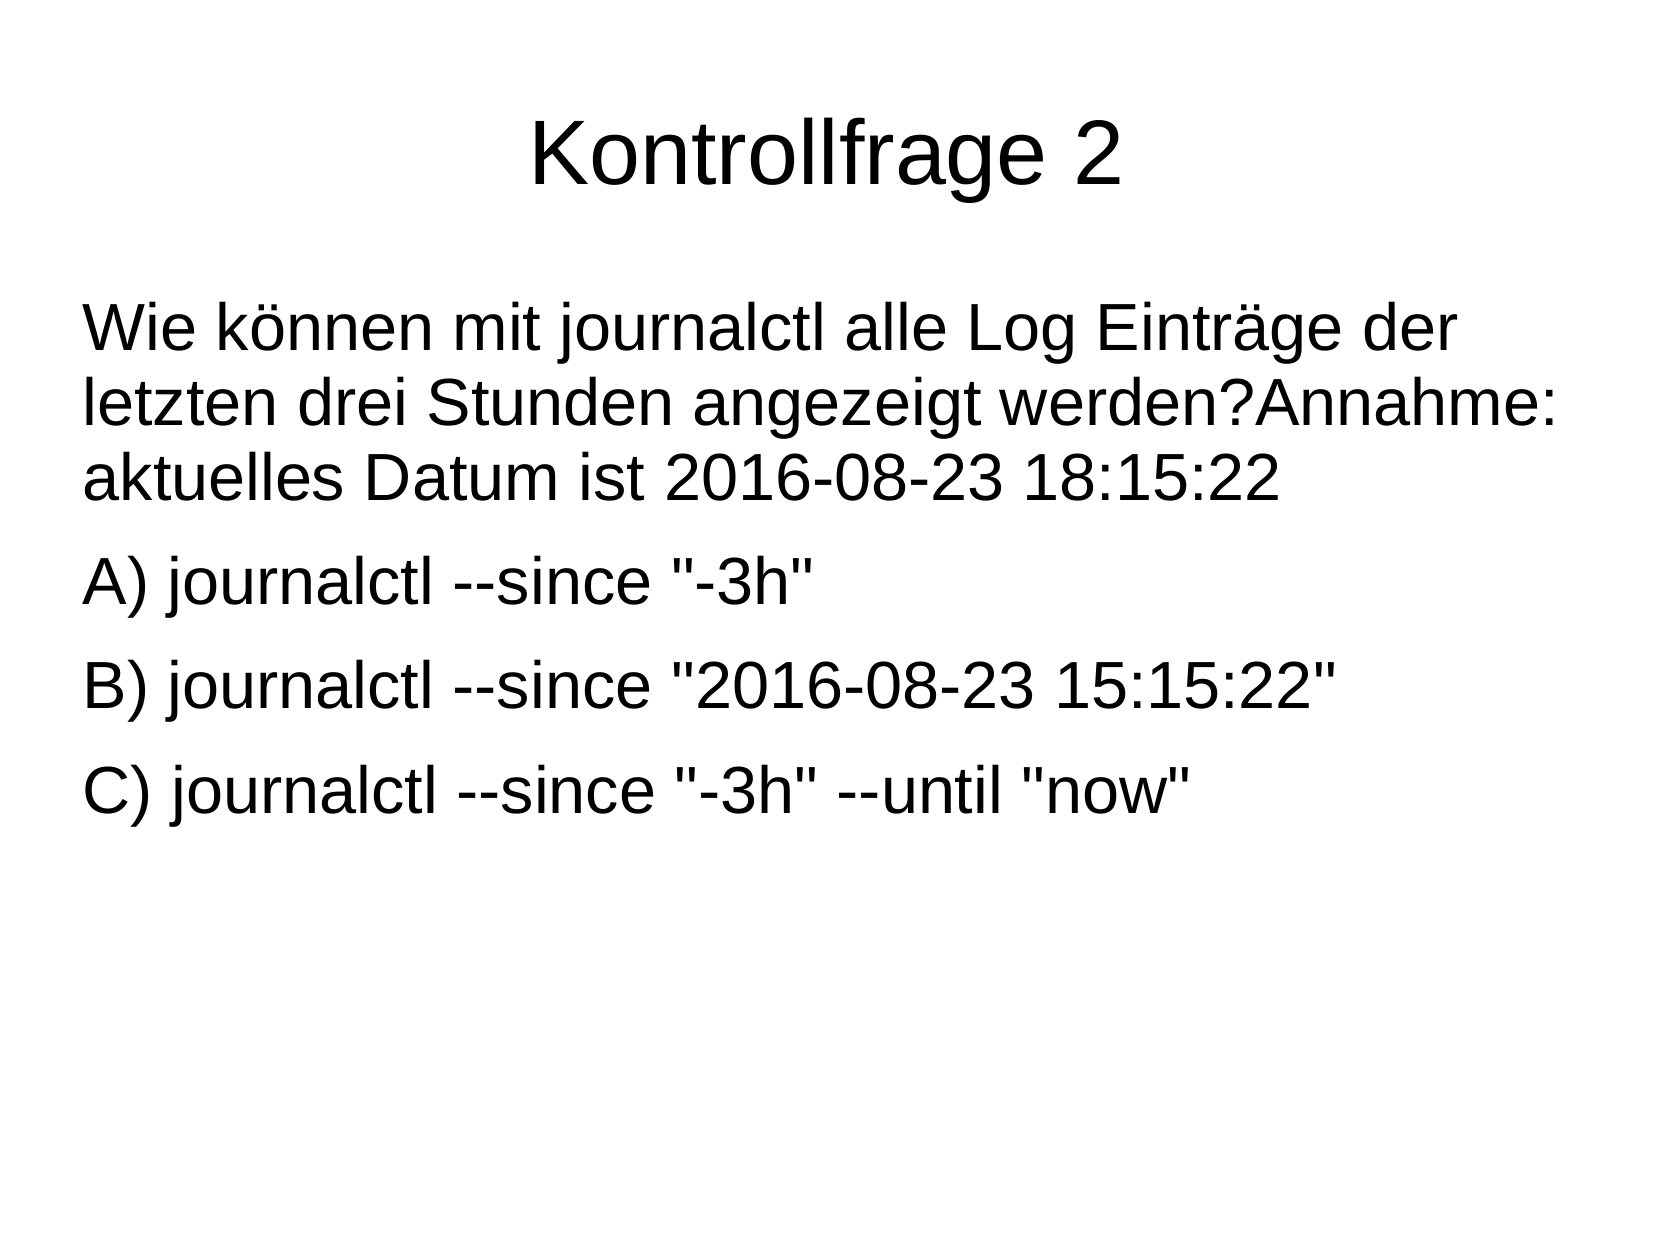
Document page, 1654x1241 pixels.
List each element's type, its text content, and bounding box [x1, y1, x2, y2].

list Wie können mit journalctl alle Log Einträge der letzten drei Stunden angezeigt werden?Annahme: aktuelles Datum ist 2016-08-23 18:15:22 A) journalctl --since "-3h" B) journalctl --since "2016-08-23 15:15:22" C) journalctl --since "-3h" --until "now" [82, 290, 1571, 1010]
title Kontrollfrage 2 [82, 101, 1571, 205]
text_box [30, 375, 886, 446]
